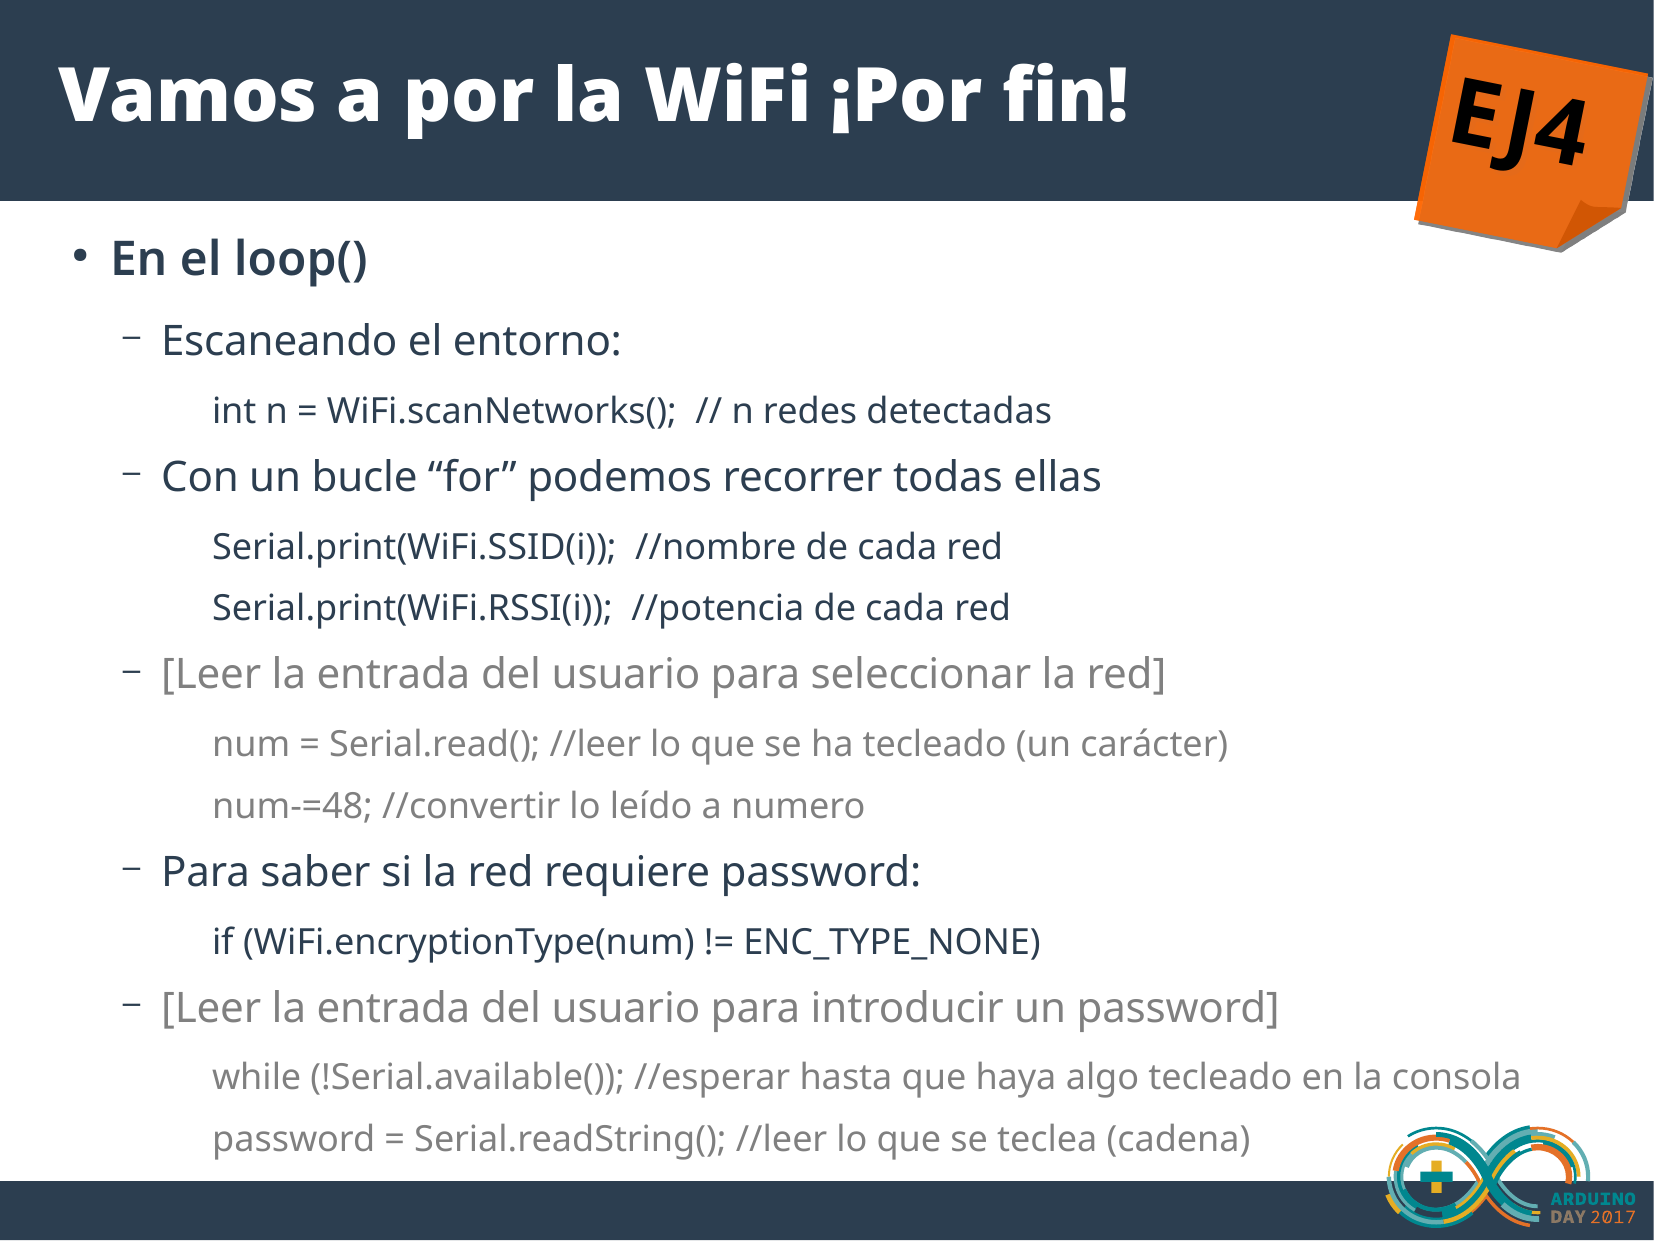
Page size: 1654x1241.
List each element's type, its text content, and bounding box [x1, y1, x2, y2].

text_box EJ4 [1414, 34, 1649, 249]
title Vamos a por la WiFi ¡Por fin! [59, 13, 1595, 172]
list En el loop() Escaneando el entorno: int n = WiFi.scanNetworks(); // n redes detectadas Con un bucle “for” podemos recorrer todas ellas Serial.print(WiFi.SSID(i)); //nombre de cada red Serial.print(WiFi.RSSI(i)); //potencia de cada red [Leer la entrada del usuario para seleccionar la red] num = Serial.read(); //leer lo que se ha tecleado (un carácter) num-=48; //convertir lo leído a numero Para saber si la red requiere password: if (WiFi.encryptionType(num) != ENC_TYPE_NONE) [Leer la entrada del usuario para introducir un password] while (!Serial.available()); //esperar hasta que haya algo tecleado en la consola password = Serial.readString(); //leer lo que se teclea (cadena) [59, 224, 1595, 1170]
